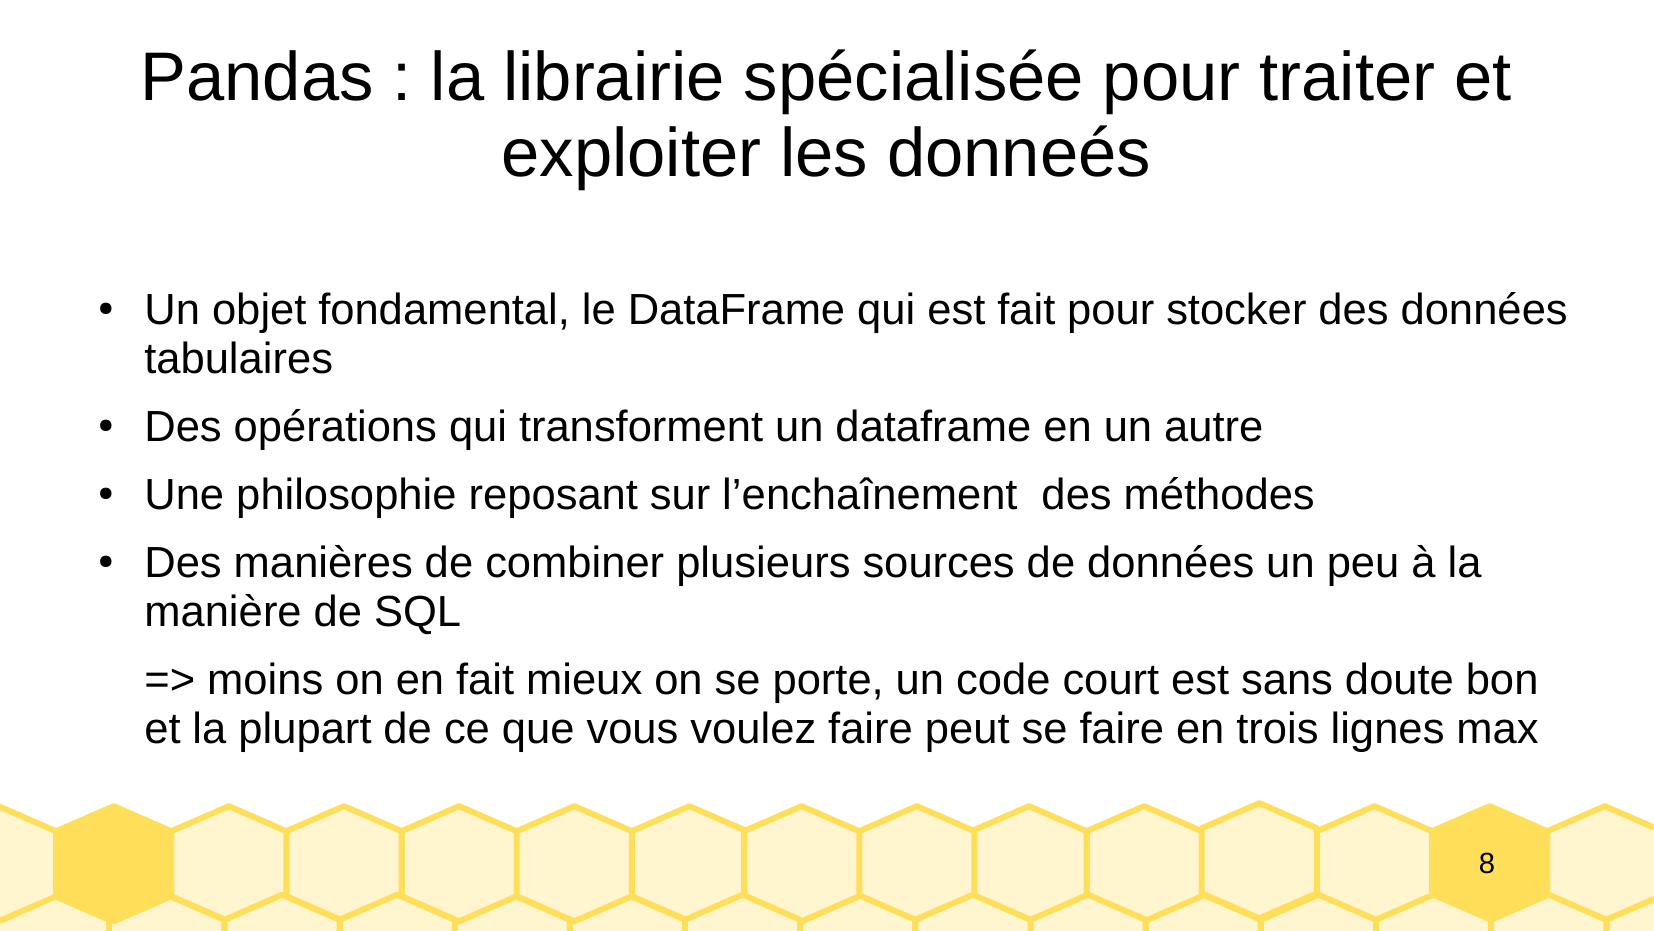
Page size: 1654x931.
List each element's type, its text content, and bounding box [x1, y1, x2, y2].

title Pandas : la librairie spécialisée pour traiter et exploiter les donneés [82, 37, 1571, 193]
list Un objet fondamental, le DataFrame qui est fait pour stocker des données tabulaires Des opérations qui transforment un dataframe en un autre Une philosophie reposant sur l’enchaînement des méthodes Des manières de combiner plusieurs sources de données un peu à la manière de SQL => moins on en fait mieux on se porte, un code court est sans doute bon et la plupart de ce que vous voulez faire peut se faire en trois lignes max [82, 217, 1571, 758]
